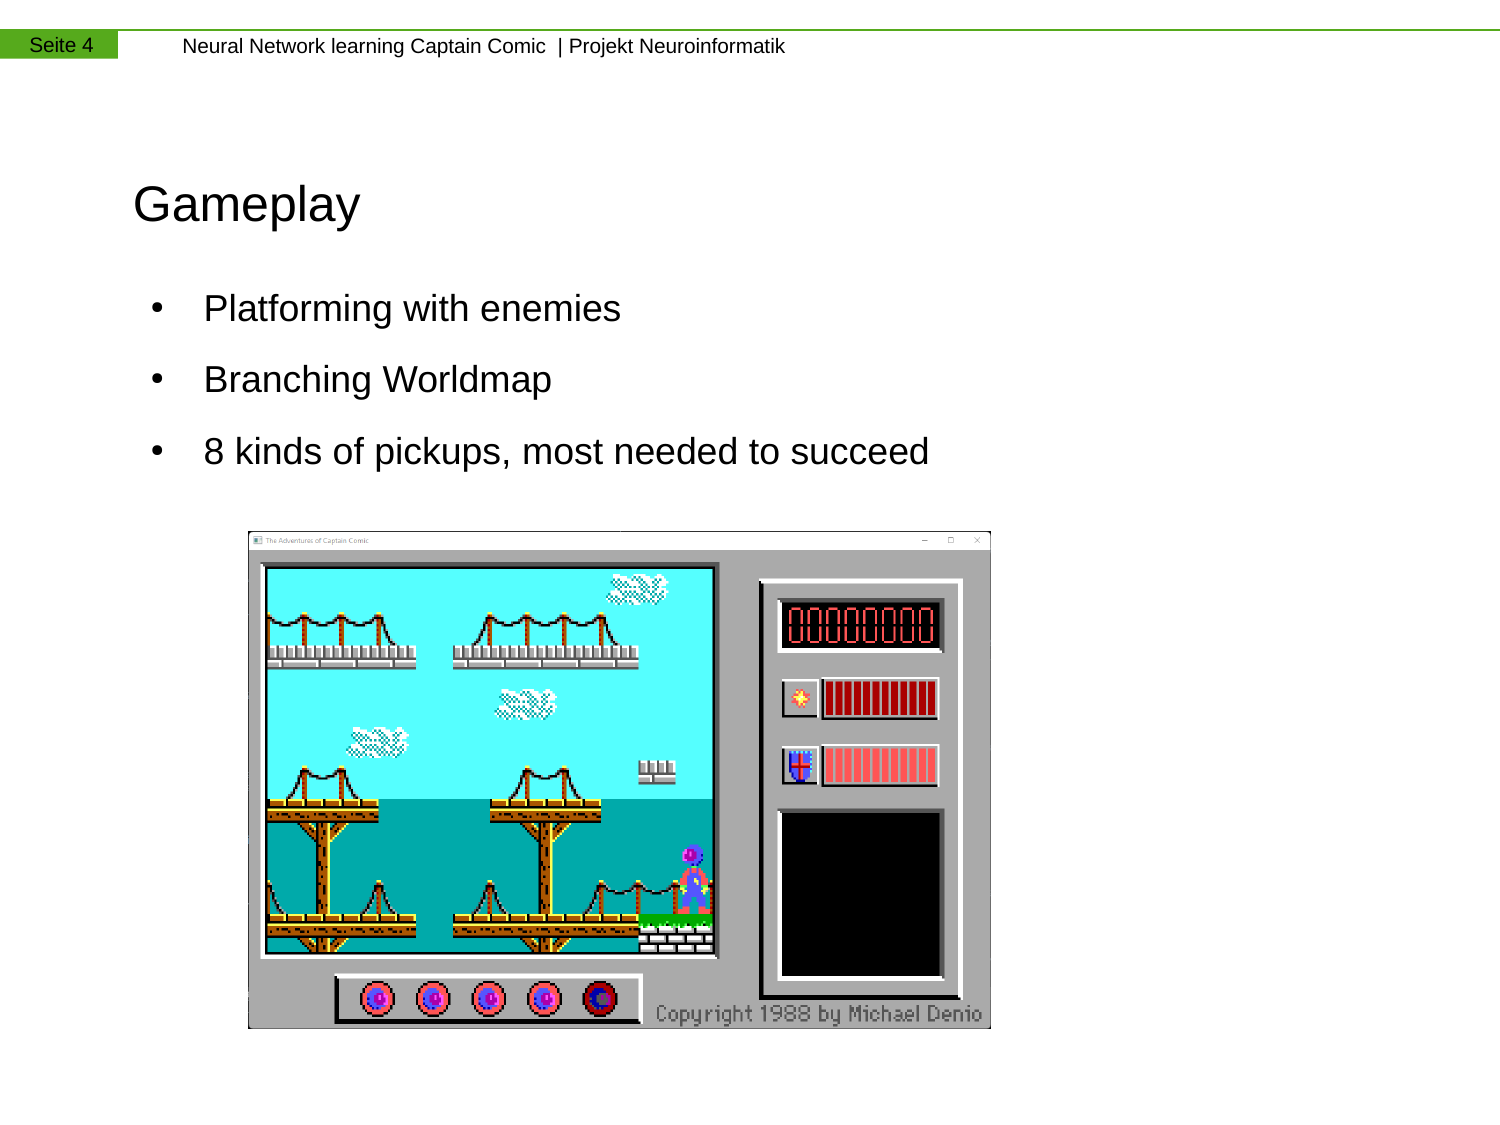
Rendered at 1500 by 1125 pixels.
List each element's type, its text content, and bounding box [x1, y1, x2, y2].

list Platforming with enemies Branching Worldmap 8 kinds of pickups, most needed to succeed [132, 287, 1371, 888]
title Gameplay [132, 149, 1413, 258]
picture [248, 531, 991, 1029]
